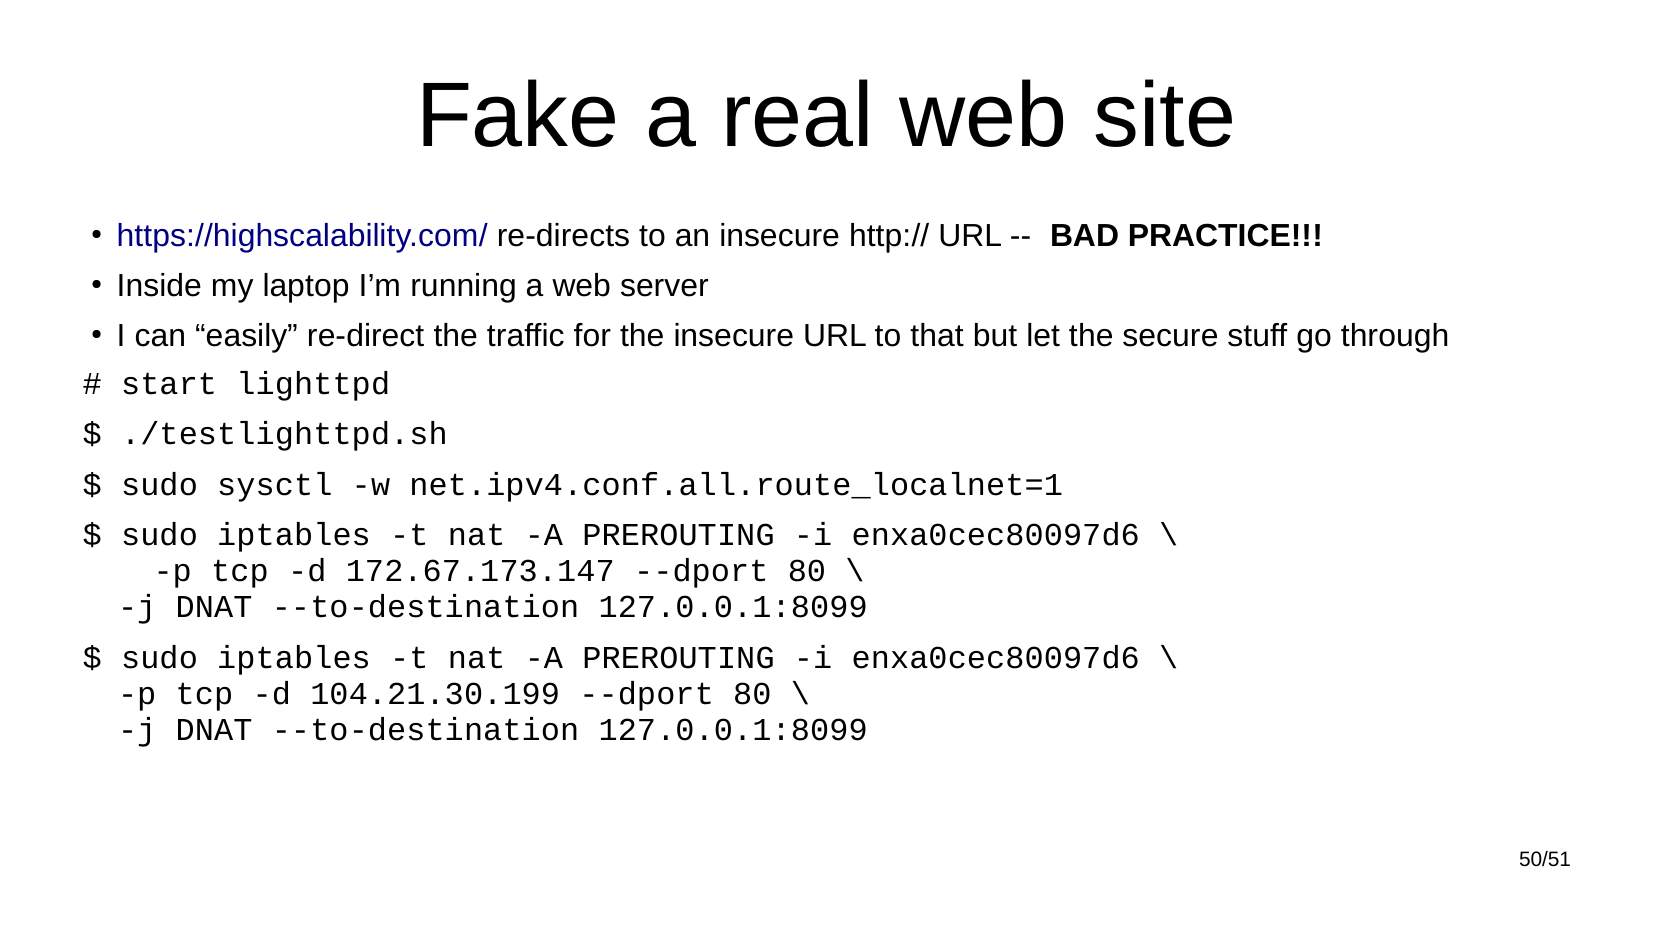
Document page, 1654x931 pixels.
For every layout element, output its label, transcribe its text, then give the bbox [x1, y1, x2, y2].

list https://highscalability.com/ re-directs to an insecure http:// URL -- BAD PRACTICE!!! Inside my laptop I’m running a web server I can “easily” re-direct the traffic for the insecure URL to that but let the secure stuff go through # start lighttpd $ ./testlighttpd.sh $ sudo sysctl -w net.ipv4.conf.all.route_localnet=1 $ sudo iptables -t nat -A PREROUTING -i enxa0cec80097d6 \ -p tcp -d 172.67.173.147 --dport 80 \ -j DNAT --to-destination 127.0.0.1:8099 $ sudo iptables -t nat -A PREROUTING -i enxa0cec80097d6 \ -p tcp -d 104.21.30.199 --dport 80 \ -j DNAT --to-destination 127.0.0.1:8099 [82, 217, 1571, 758]
title Fake a real web site [82, 37, 1571, 193]
